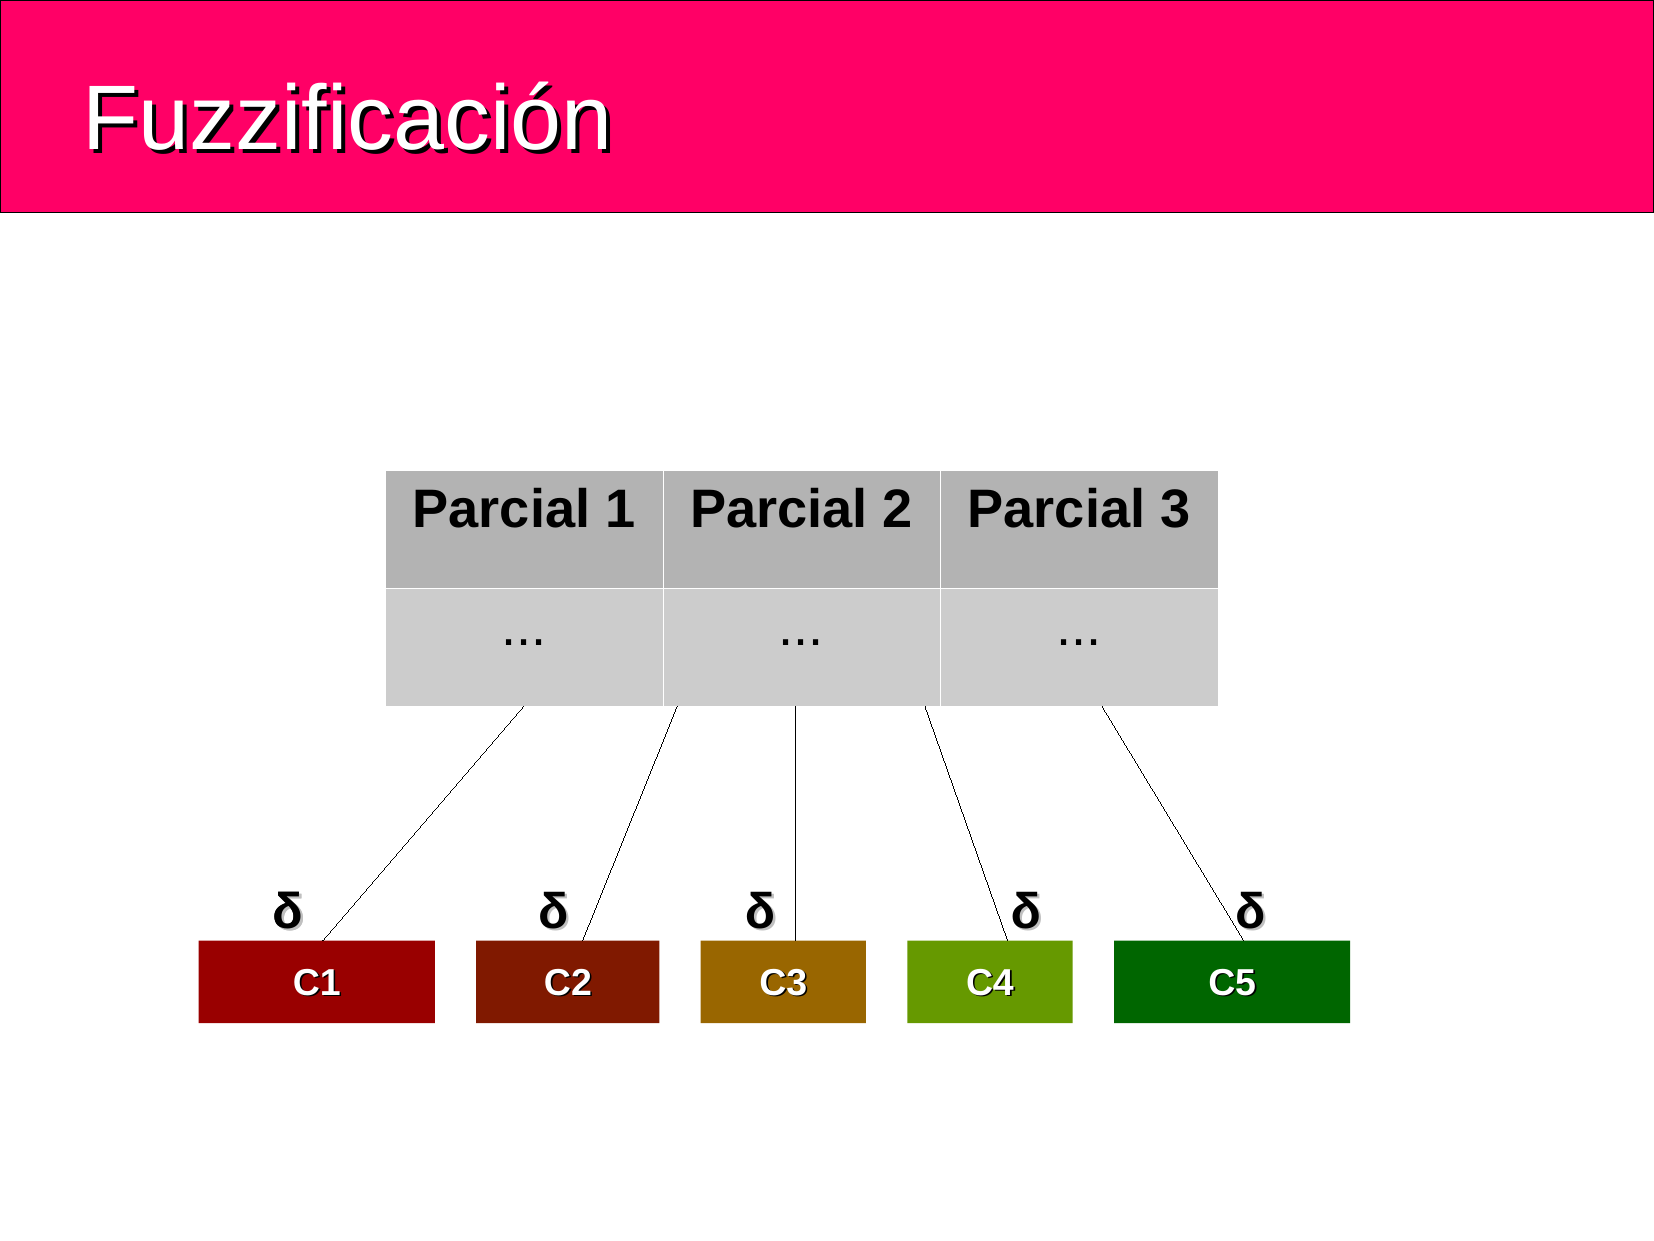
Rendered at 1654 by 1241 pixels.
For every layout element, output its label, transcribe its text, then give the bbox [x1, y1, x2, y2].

text_box [0, 0, 1654, 213]
text_box C4 [907, 940, 1073, 1024]
table_cell ... [664, 589, 940, 706]
title Fuzzificación [82, 15, 1607, 221]
text_box δ [523, 875, 653, 947]
text_box C5 [1114, 940, 1351, 1024]
table_cell ... [386, 589, 663, 706]
text_box C3 [700, 940, 866, 1024]
text_box δ [995, 875, 1125, 947]
text_box C1 [198, 940, 435, 1024]
table_header Parcial 2 [664, 471, 940, 588]
text_box C2 [476, 940, 660, 1024]
text_box δ [730, 875, 859, 947]
text_box δ [257, 875, 387, 947]
table_header Parcial 3 [941, 471, 1218, 588]
table_cell ... [941, 589, 1218, 706]
table_header Parcial 1 [386, 471, 663, 588]
text_box δ [1220, 875, 1349, 947]
